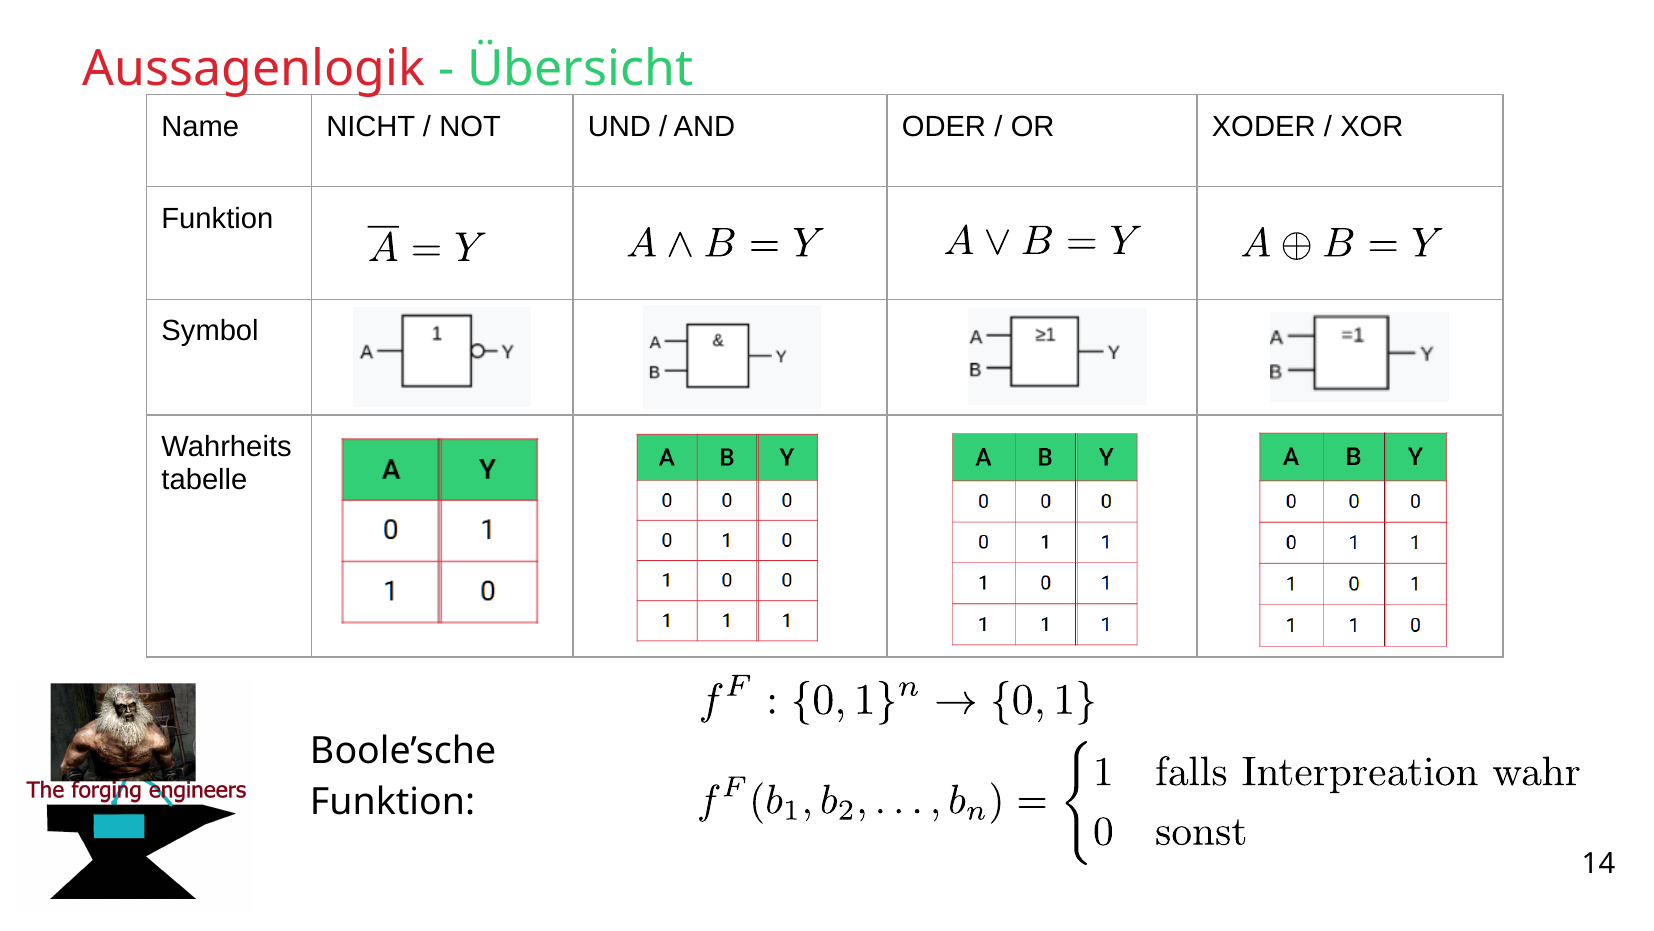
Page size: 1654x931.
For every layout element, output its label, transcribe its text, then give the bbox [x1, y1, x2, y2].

table_cell Wahrheitstabelle [147, 416, 311, 656]
picture [1270, 312, 1449, 402]
table_cell Funktion [147, 187, 311, 299]
table_cell [1198, 300, 1502, 414]
picture [632, 431, 822, 646]
picture [353, 307, 531, 407]
picture [17, 679, 254, 916]
table_cell Symbol [147, 300, 311, 414]
table_cell [1198, 416, 1502, 656]
table_header NICHT / NOT [312, 95, 572, 186]
table_cell [888, 300, 1196, 414]
table_cell [312, 187, 572, 299]
picture [696, 741, 1580, 866]
picture [1258, 431, 1448, 649]
table_cell [888, 187, 1196, 299]
table_header UND / AND [574, 95, 886, 186]
table_cell [574, 187, 886, 299]
table_cell [1198, 187, 1502, 299]
picture [943, 224, 1142, 255]
picture [643, 305, 821, 409]
table_header ODER / OR [888, 95, 1196, 186]
picture [968, 308, 1147, 405]
table_cell [574, 416, 886, 656]
table_header XODER / XOR [1198, 95, 1502, 186]
table_cell [312, 416, 572, 656]
title Aussagenlogik - Übersicht [82, 37, 1571, 95]
picture [338, 436, 544, 626]
text_box Boole’sche Funktion: [295, 716, 686, 780]
picture [366, 224, 488, 263]
picture [625, 226, 824, 258]
picture [950, 431, 1140, 648]
table_header Name [147, 95, 311, 186]
picture [1240, 226, 1443, 260]
table_cell [312, 300, 572, 414]
picture [696, 673, 1096, 727]
table_cell [574, 300, 886, 414]
table_cell [888, 416, 1196, 656]
